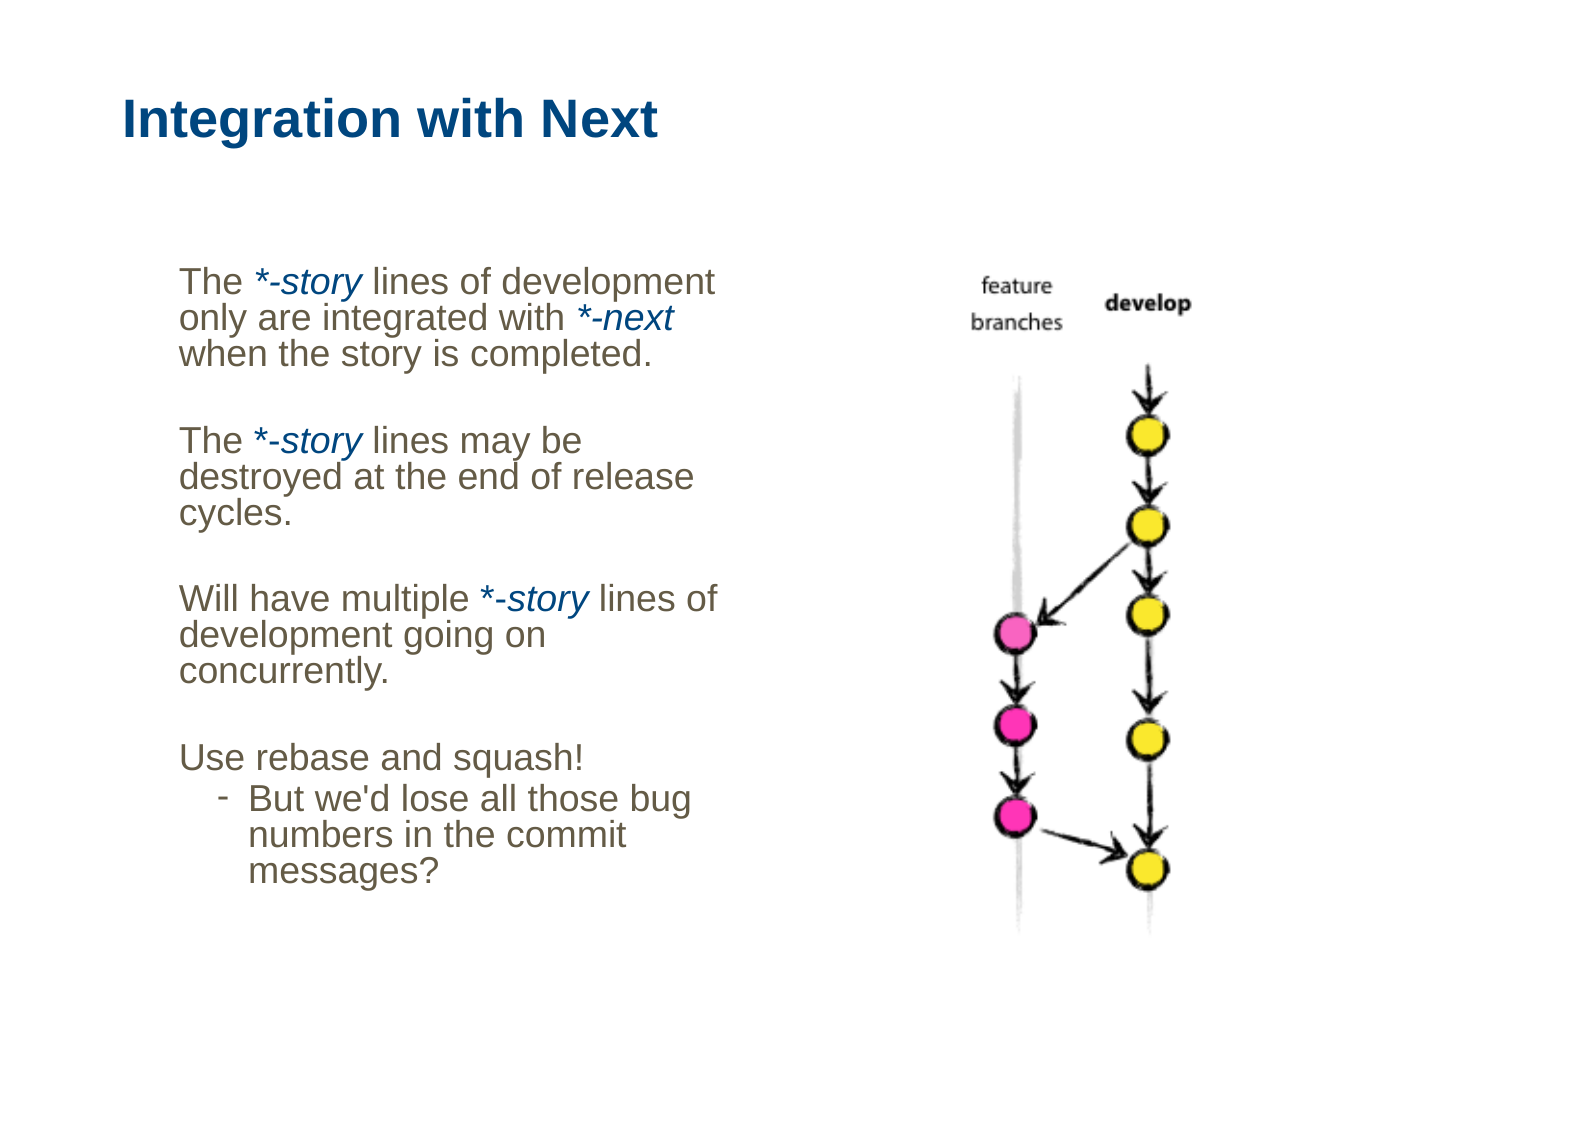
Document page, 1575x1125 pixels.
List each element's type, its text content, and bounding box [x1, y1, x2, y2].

list The *-story lines of development only are integrated with *-next when the story is completed. The *-story lines may be destroyed at the end of release cycles. Will have multiple *-story lines of development going on concurrently. Use rebase and squash! But we'd lose all those bug numbers in the commit messages? [122, 265, 748, 941]
picture [957, 265, 1213, 941]
title Integration with Next [122, 76, 1541, 157]
